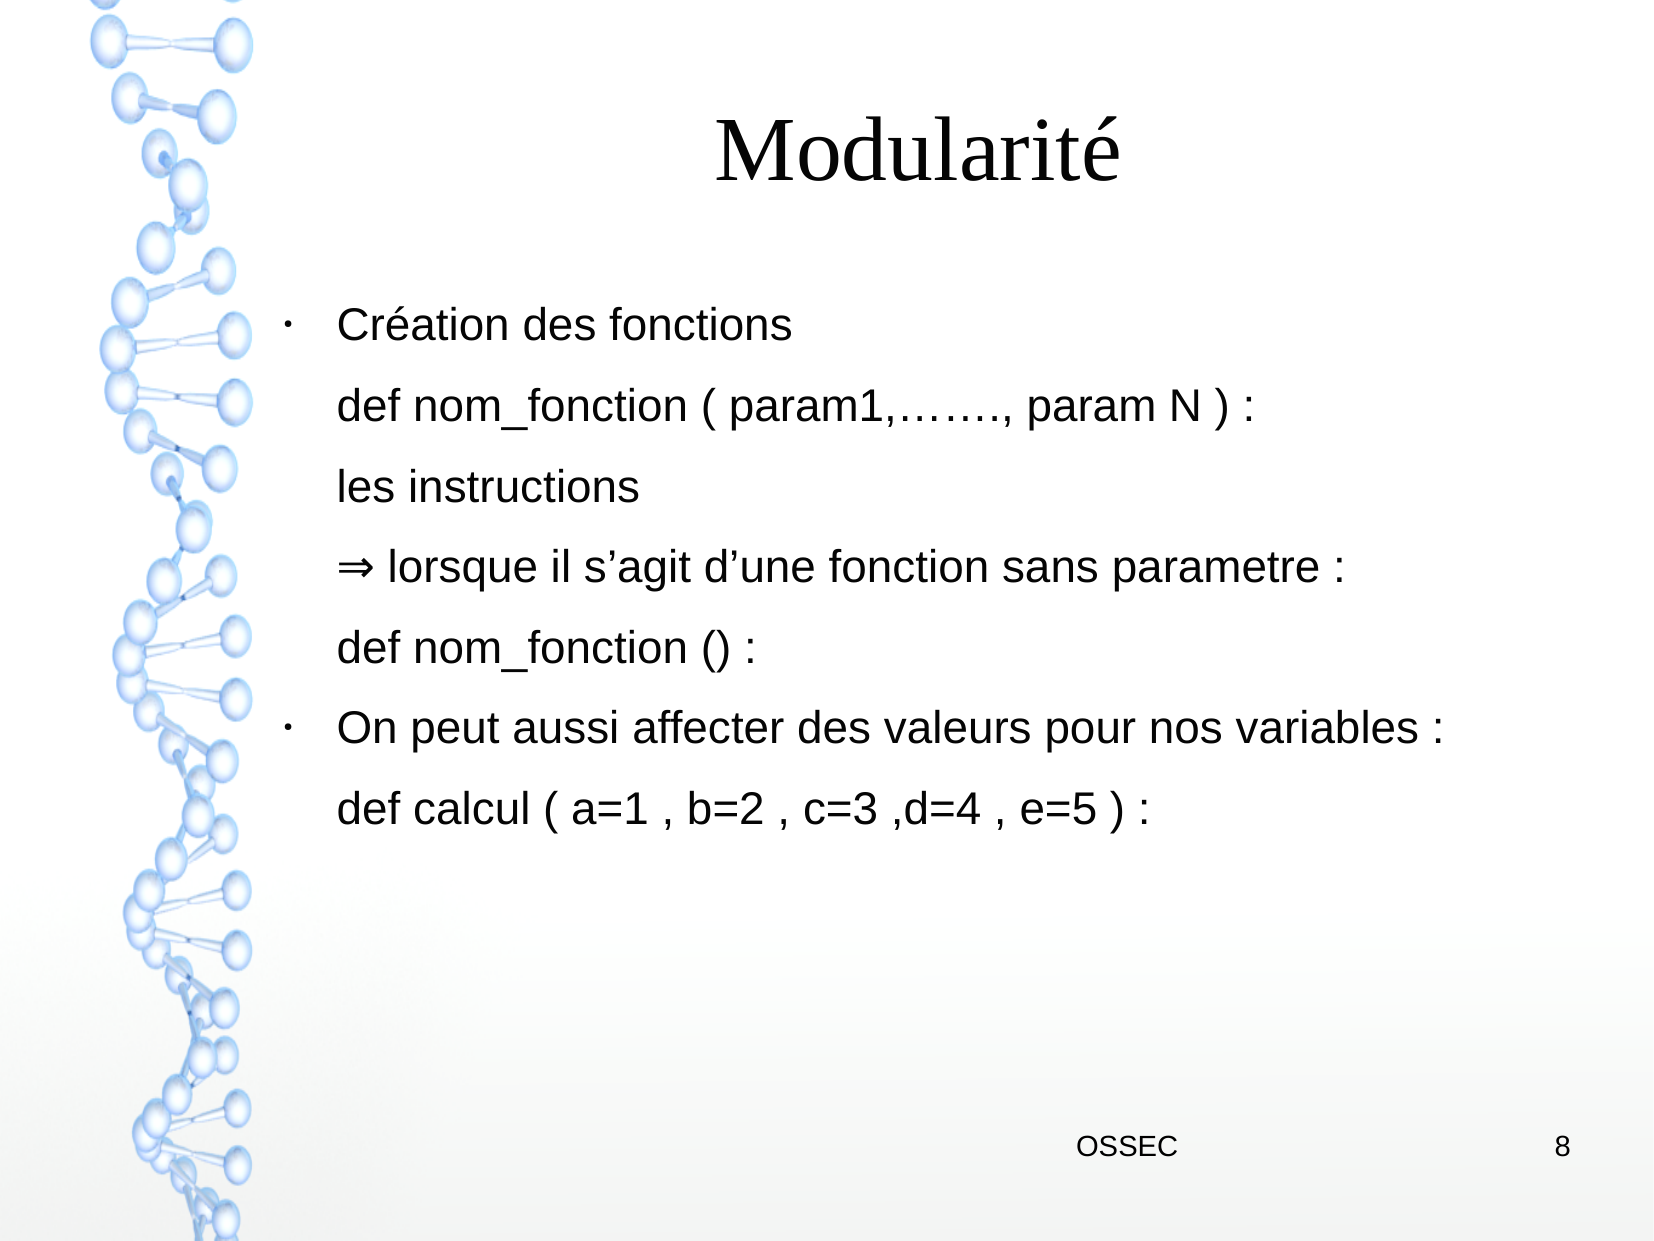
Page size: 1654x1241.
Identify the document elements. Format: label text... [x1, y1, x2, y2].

title Modularité [265, 47, 1595, 252]
list Création des fonctions def nom_fonction ( param1,……., param N ) : les instructions ⇒ lorsque il s’agit d’une fonction sans parametre : def nom_fonction () : On peut aussi affecter des valeurs pour nos variables : def calcul ( a=1 , b=2 , c=3 ,d=4 , e=5 ) : [265, 299, 1595, 1019]
picture [0, 0, 1654, 1241]
